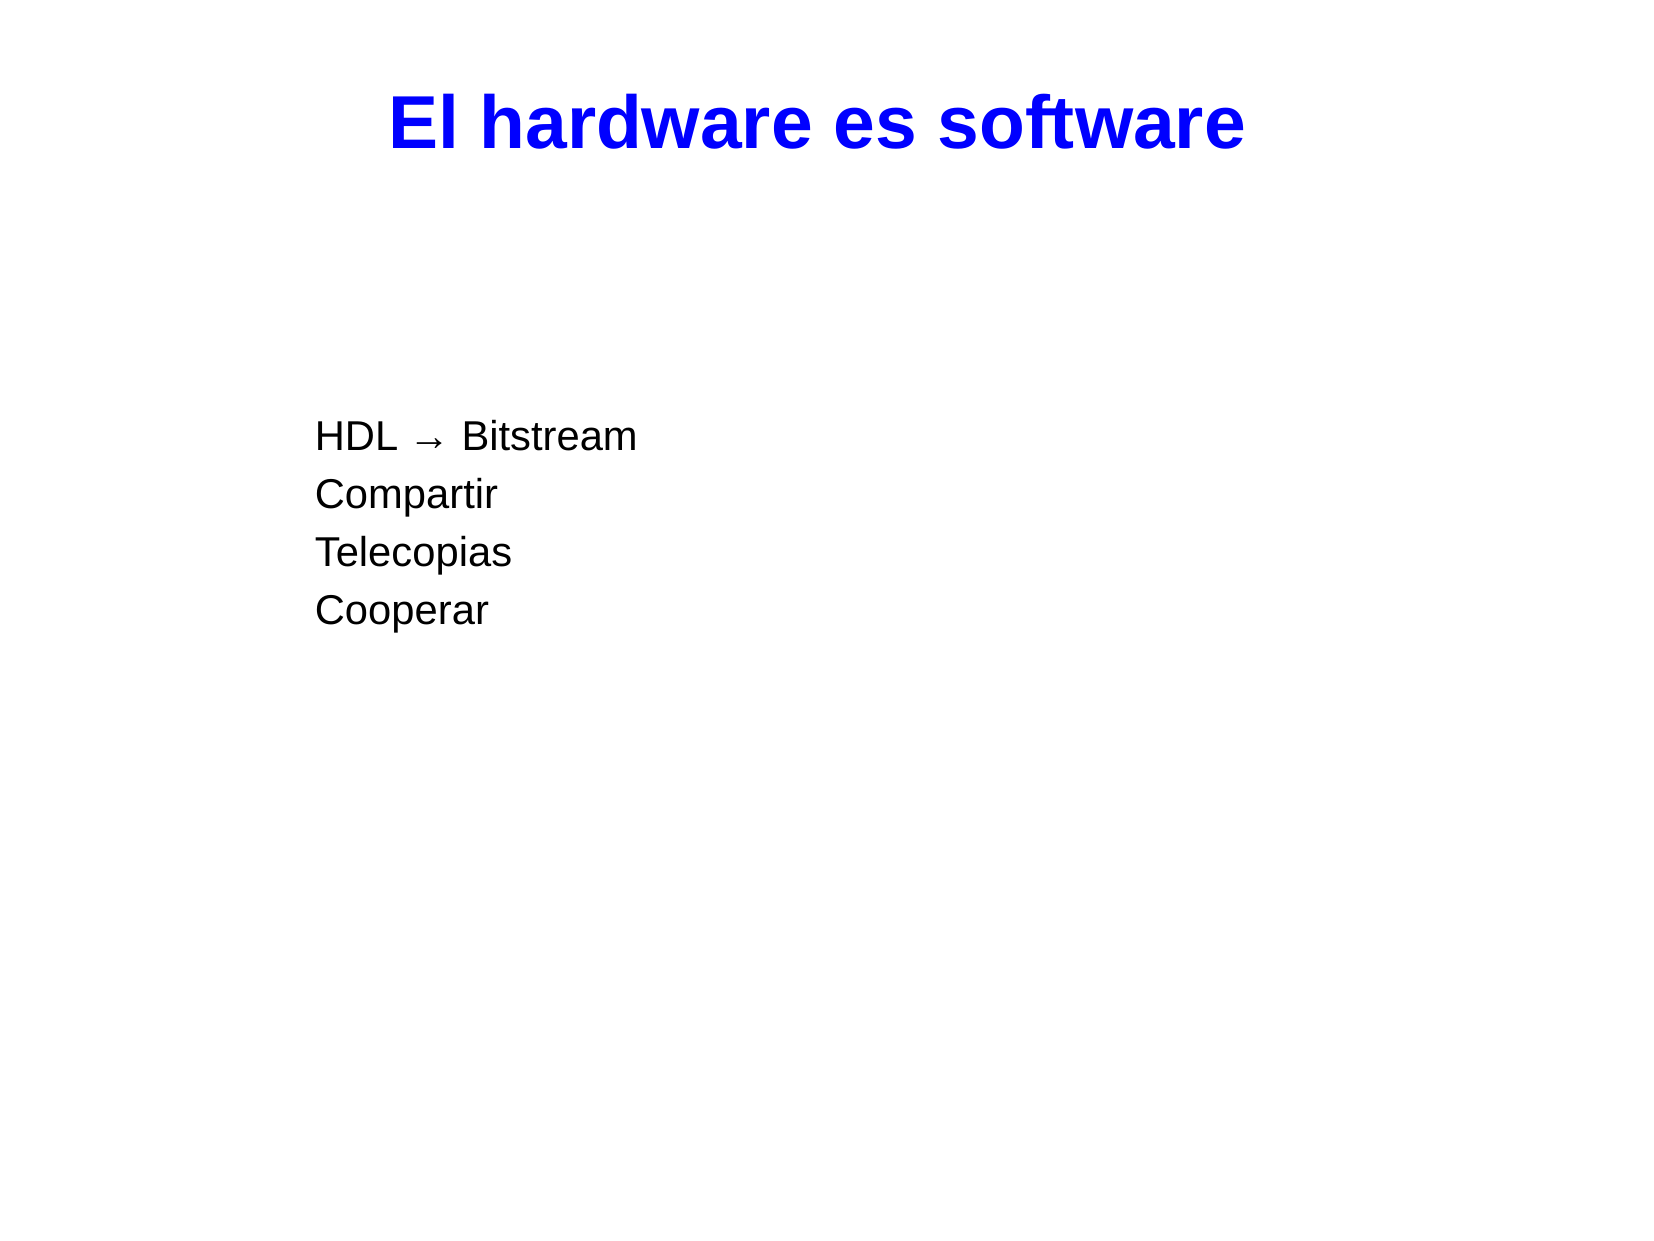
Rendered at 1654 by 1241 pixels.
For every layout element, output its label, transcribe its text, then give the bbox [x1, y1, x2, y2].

text_box HDL → Bitstream Compartir Telecopias Cooperar [300, 405, 1201, 642]
text_box El hardware es software [90, 73, 1546, 211]
